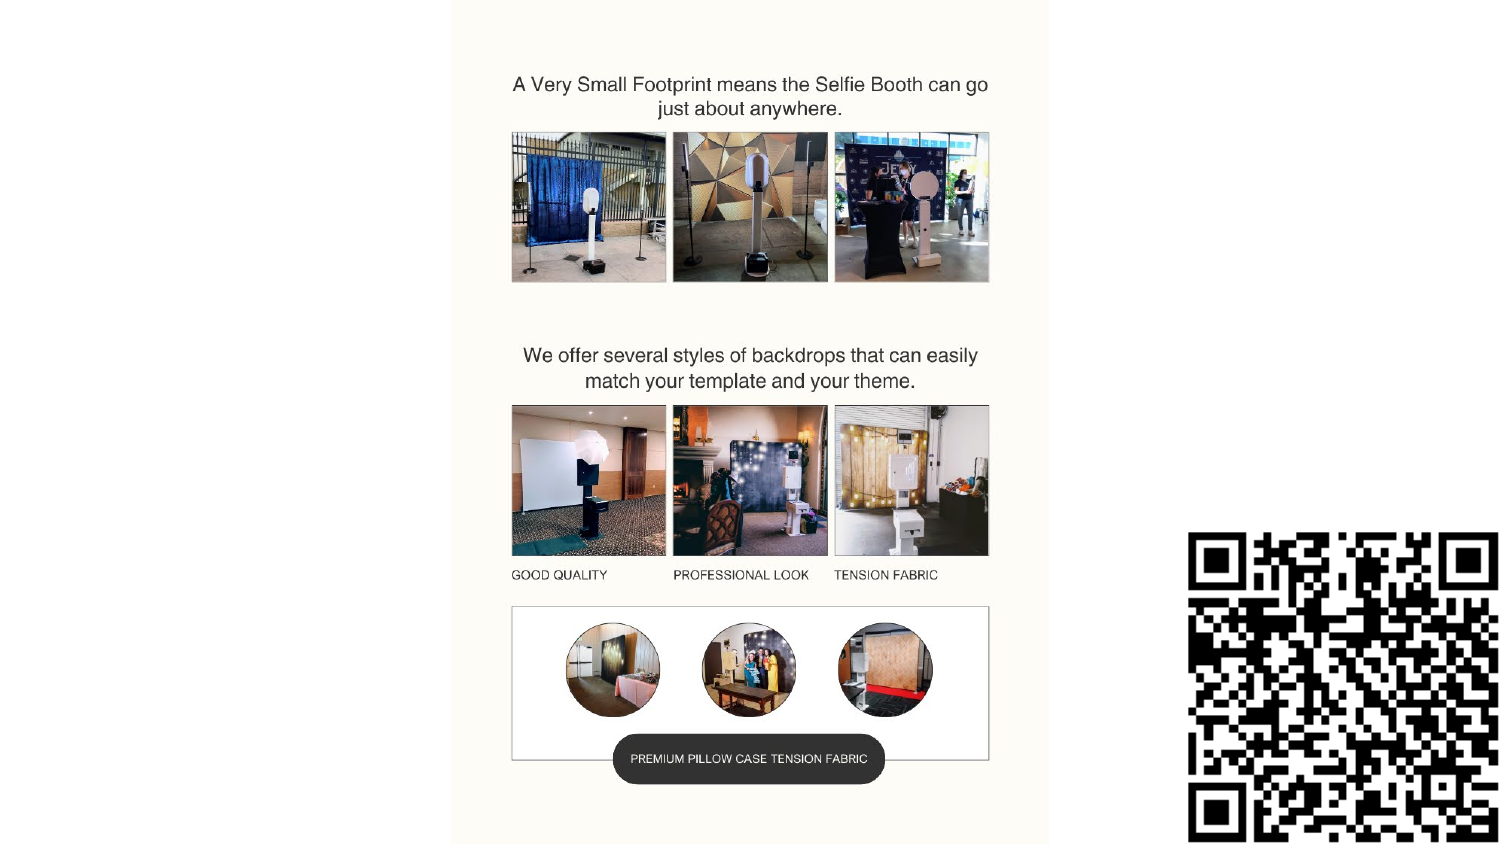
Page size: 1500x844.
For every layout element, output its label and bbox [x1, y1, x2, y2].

picture [451, 0, 1049, 844]
picture [1187, 531, 1500, 844]
